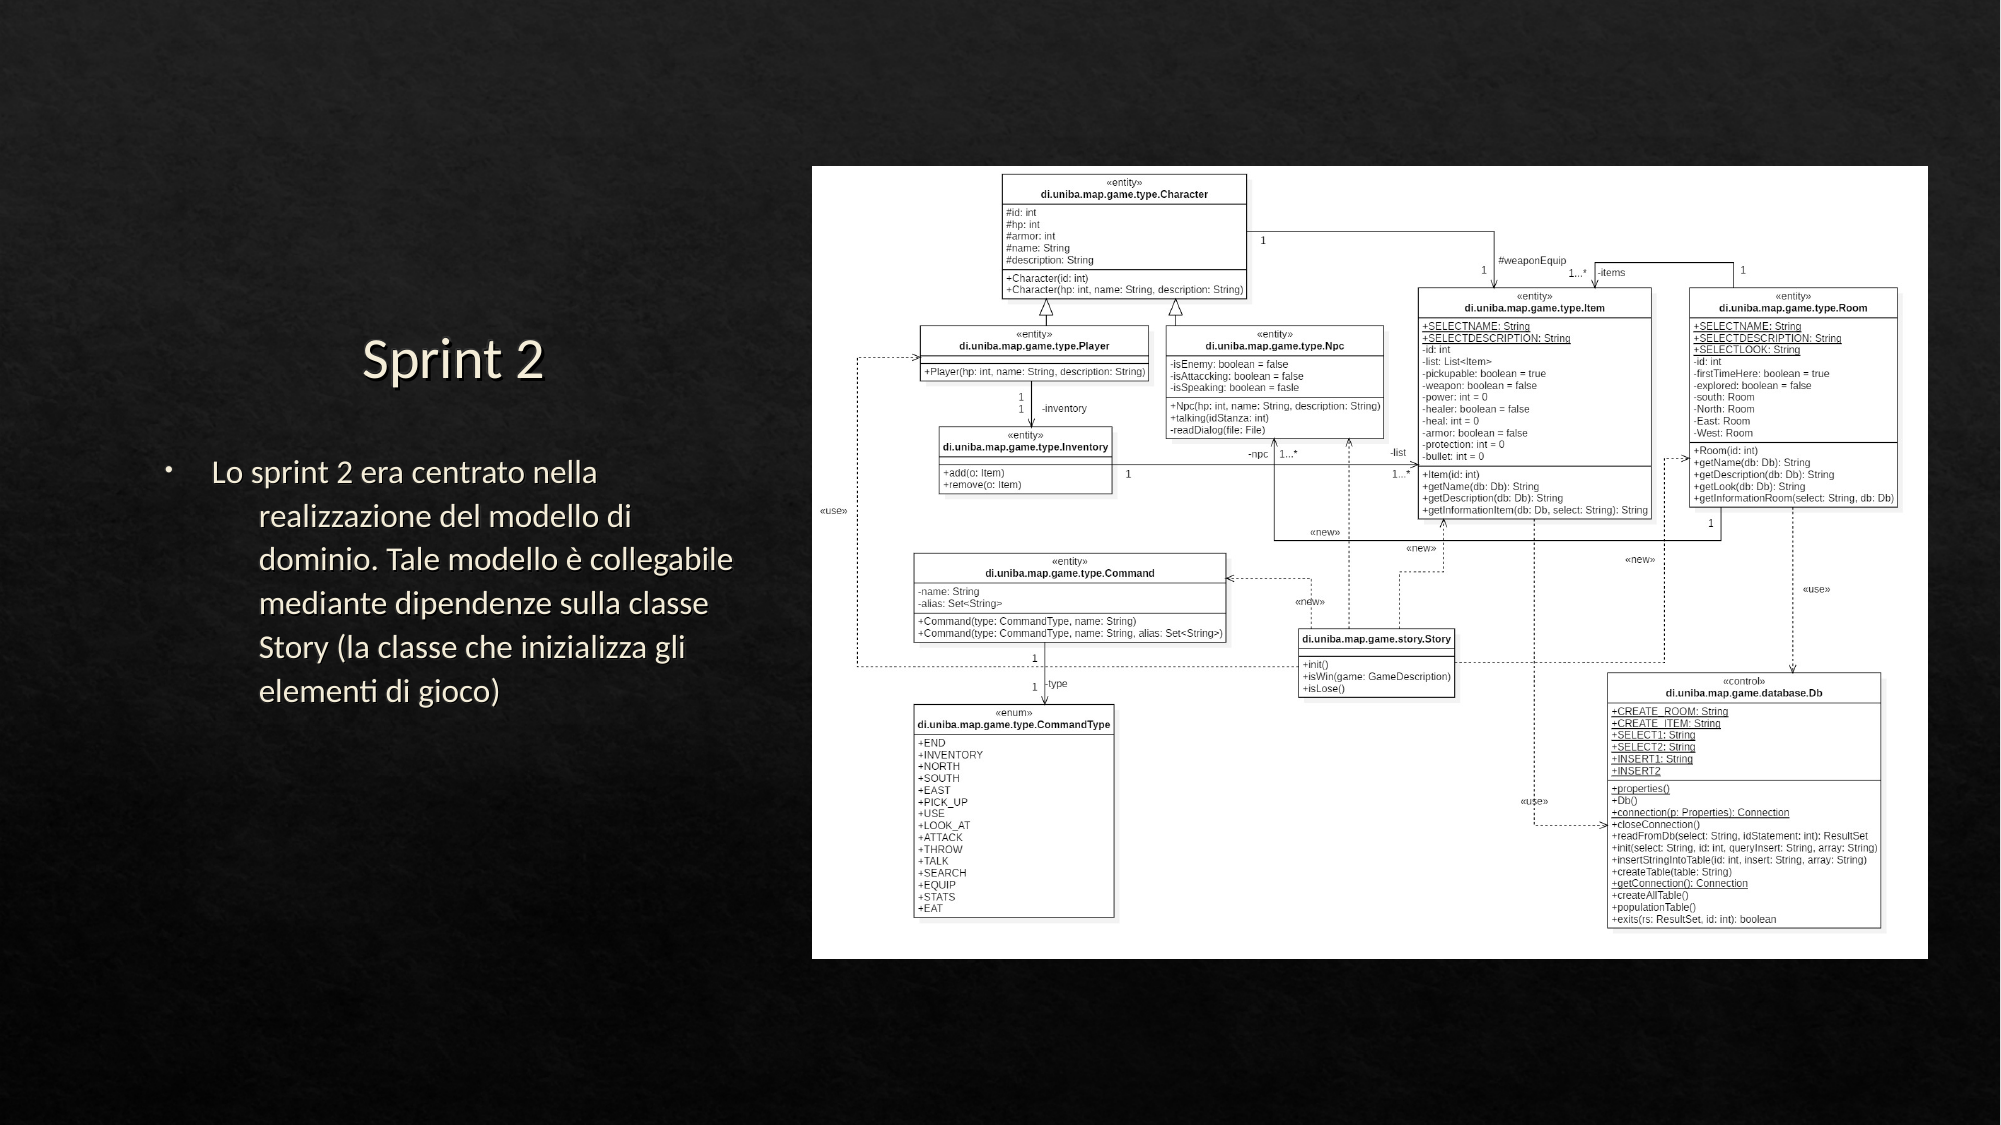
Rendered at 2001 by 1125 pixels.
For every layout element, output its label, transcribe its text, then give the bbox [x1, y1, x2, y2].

picture [812, 166, 1928, 959]
title Sprint 2 [149, 99, 758, 399]
list Lo sprint 2 era centrato nella realizzazione del modello di dominio. Tale modello è collegabile mediante dipendenze sulla classe Story (la classe che inizializza gli elementi di gioco) [149, 438, 758, 934]
